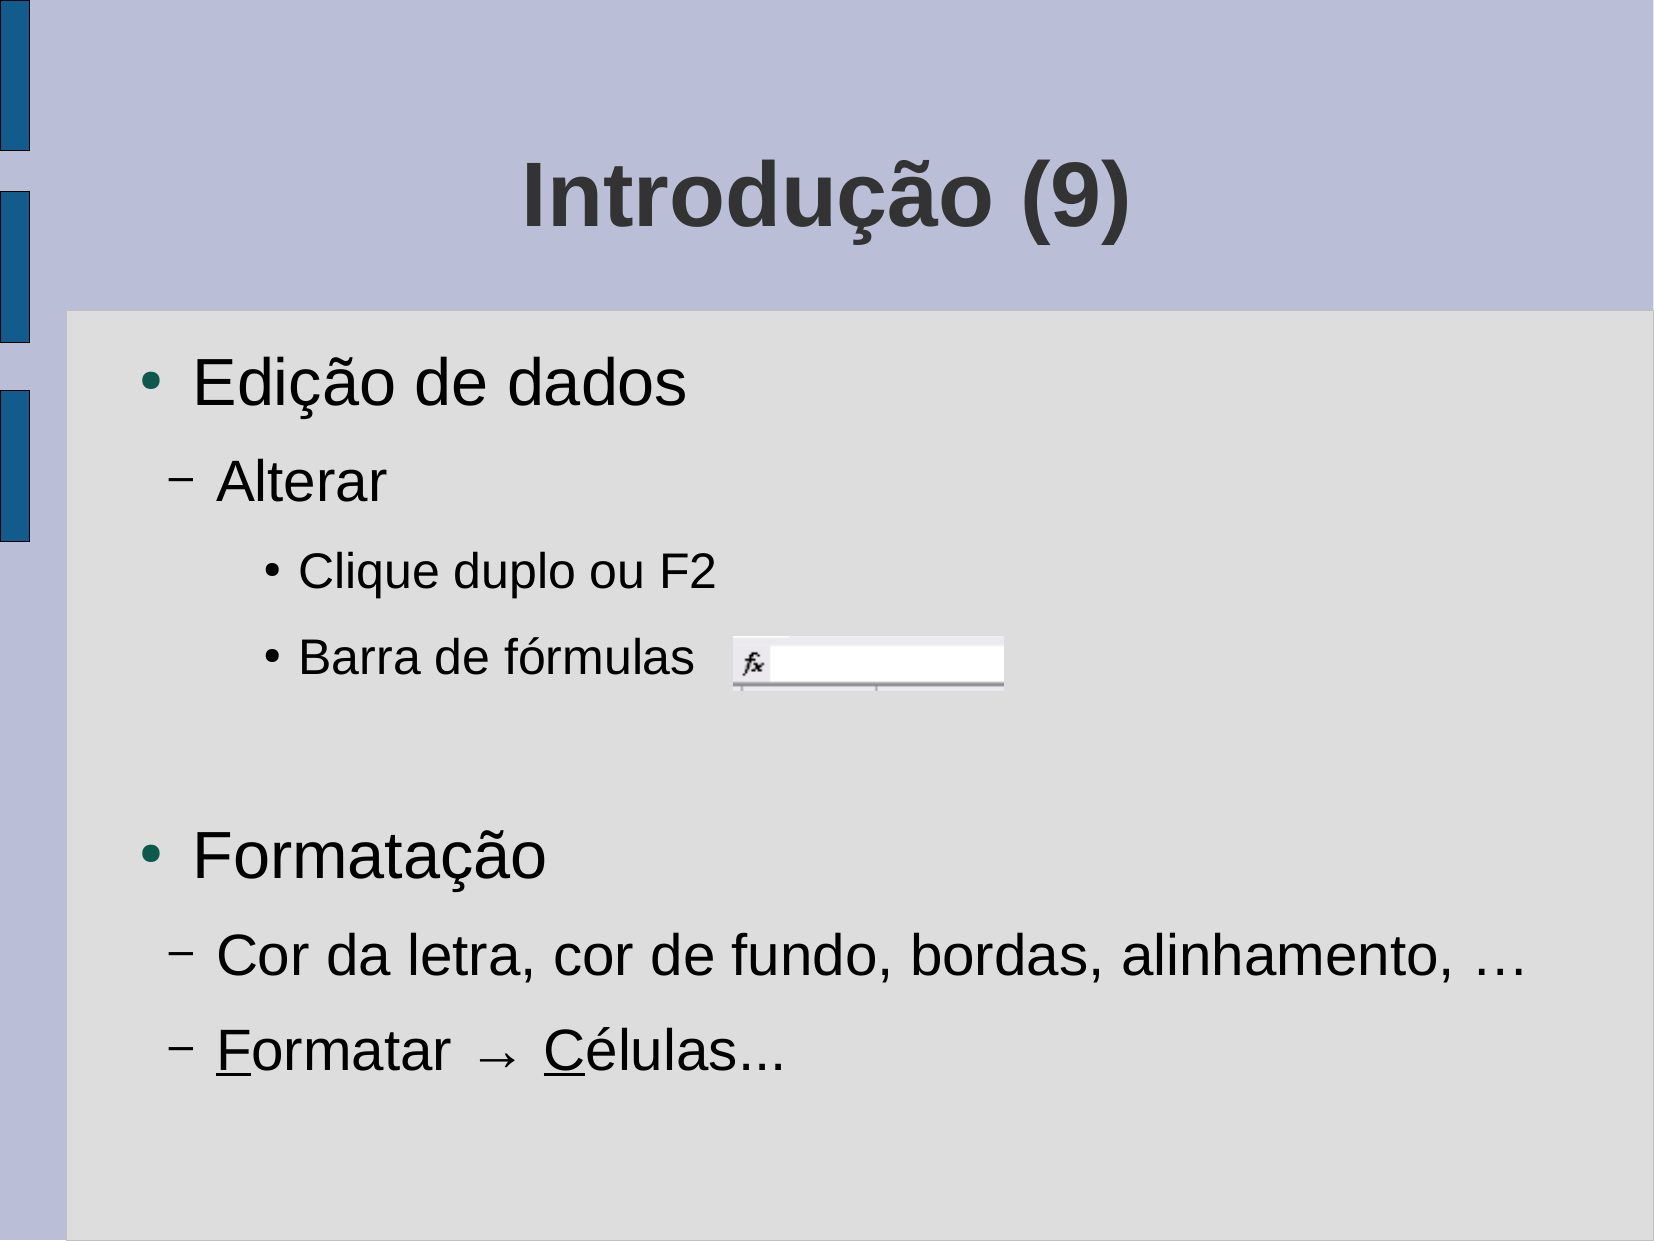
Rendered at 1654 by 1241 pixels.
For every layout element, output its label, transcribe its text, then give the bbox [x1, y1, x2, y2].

picture [733, 636, 1004, 691]
title Introdução (9) [121, 98, 1534, 291]
list Edição de dados Alterar Clique duplo ou F2 Barra de fórmulas Formatação Cor da letra, cor de fundo, bordas, alinhamento, … Formatar → Células... [121, 344, 1534, 1186]
